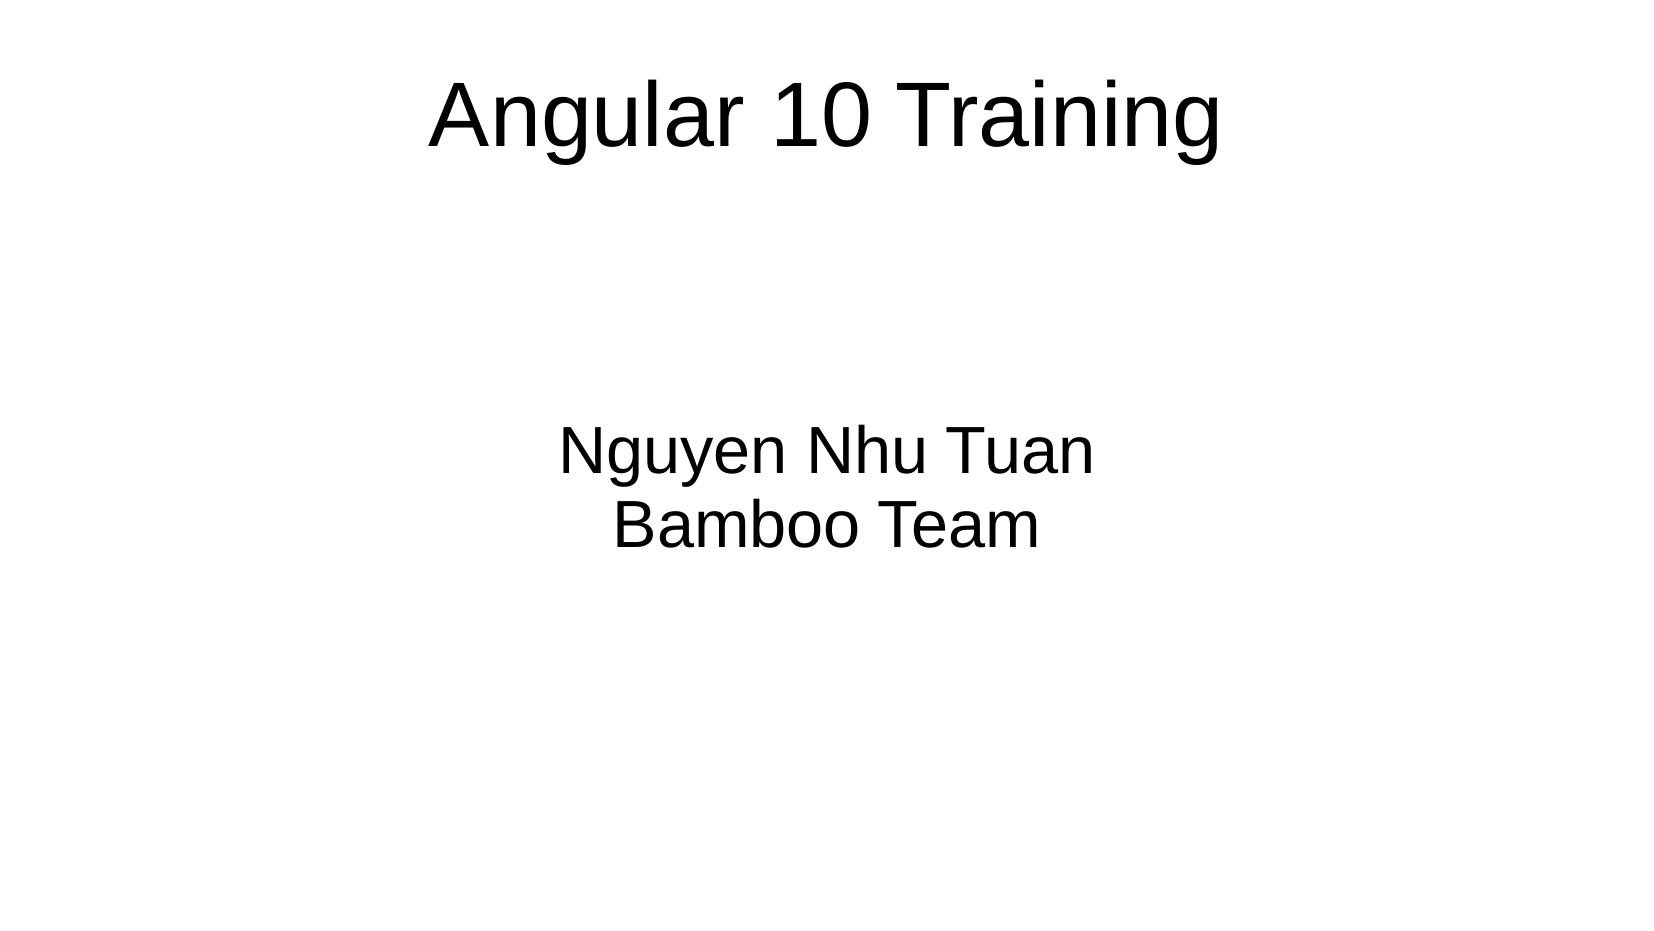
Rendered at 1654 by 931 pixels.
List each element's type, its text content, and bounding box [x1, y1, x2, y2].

subtitle Nguyen Nhu Tuan Bamboo Team [82, 217, 1571, 758]
title Angular 10 Training [82, 37, 1571, 193]
